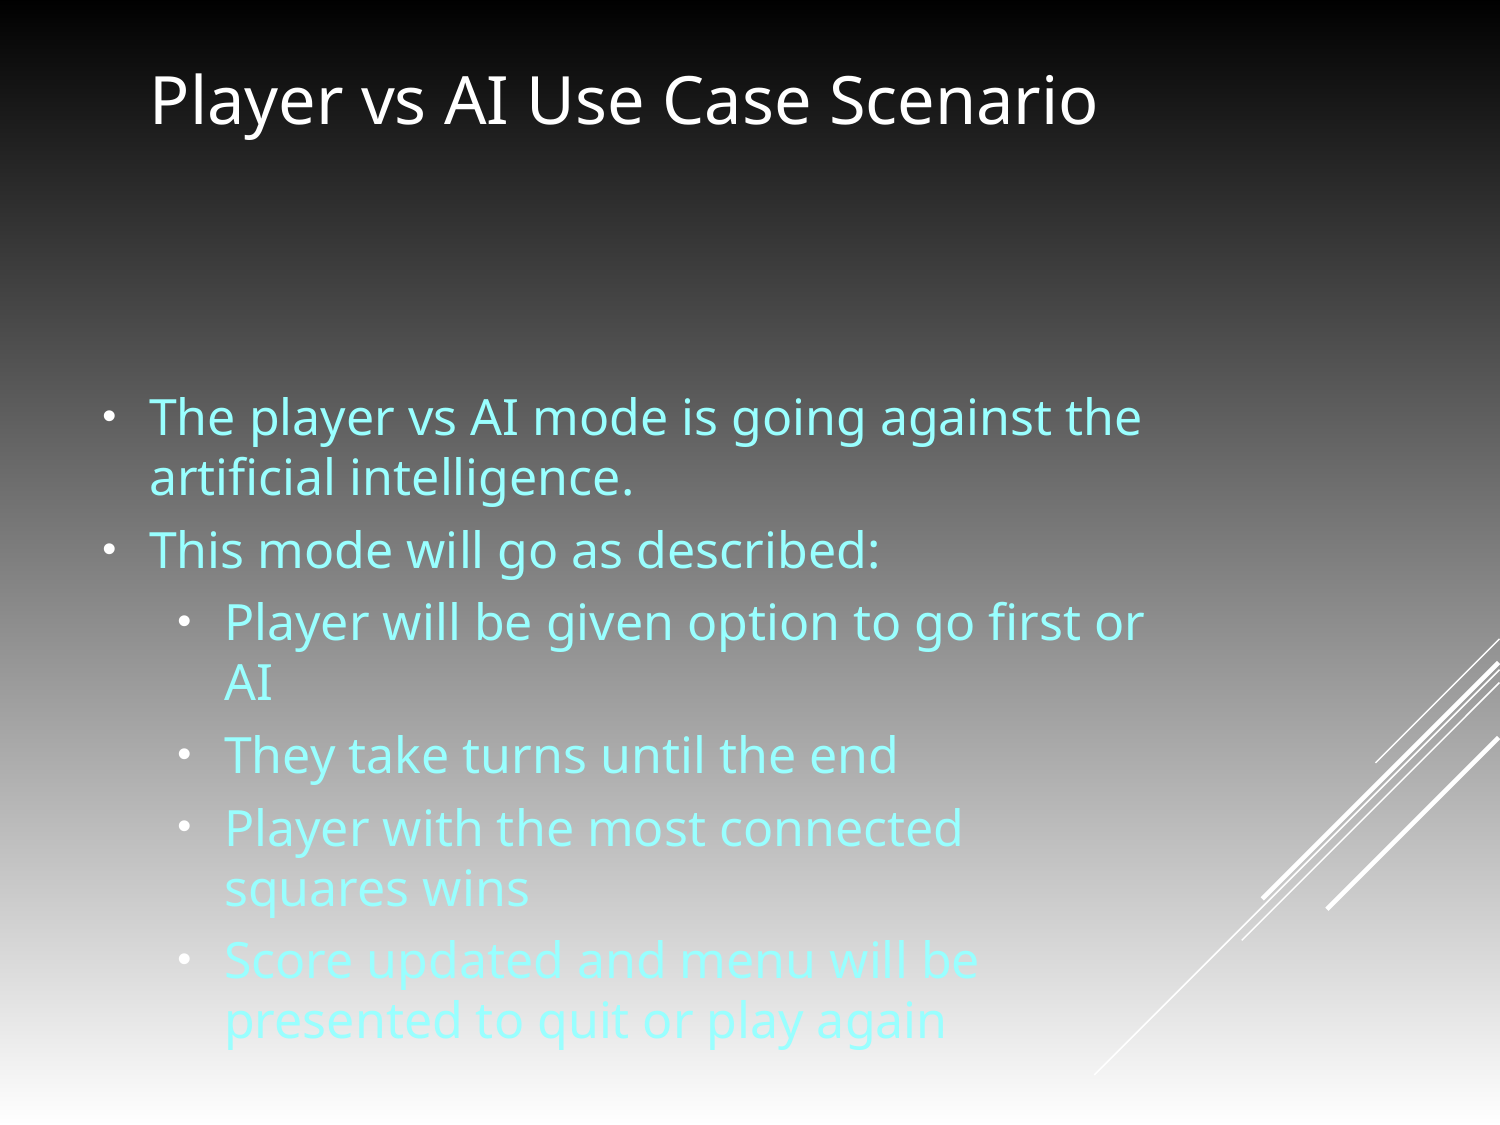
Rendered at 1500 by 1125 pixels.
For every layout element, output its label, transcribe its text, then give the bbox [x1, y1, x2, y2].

list The player vs AI mode is going against the artificial intelligence. This mode will go as described: Player will be given option to go first or AI They take turns until the end Player with the most connected squares wins Score updated and menu will be presented to quit or play again [87, 378, 1163, 997]
title Player vs AI Use Case Scenario [87, 50, 1163, 301]
